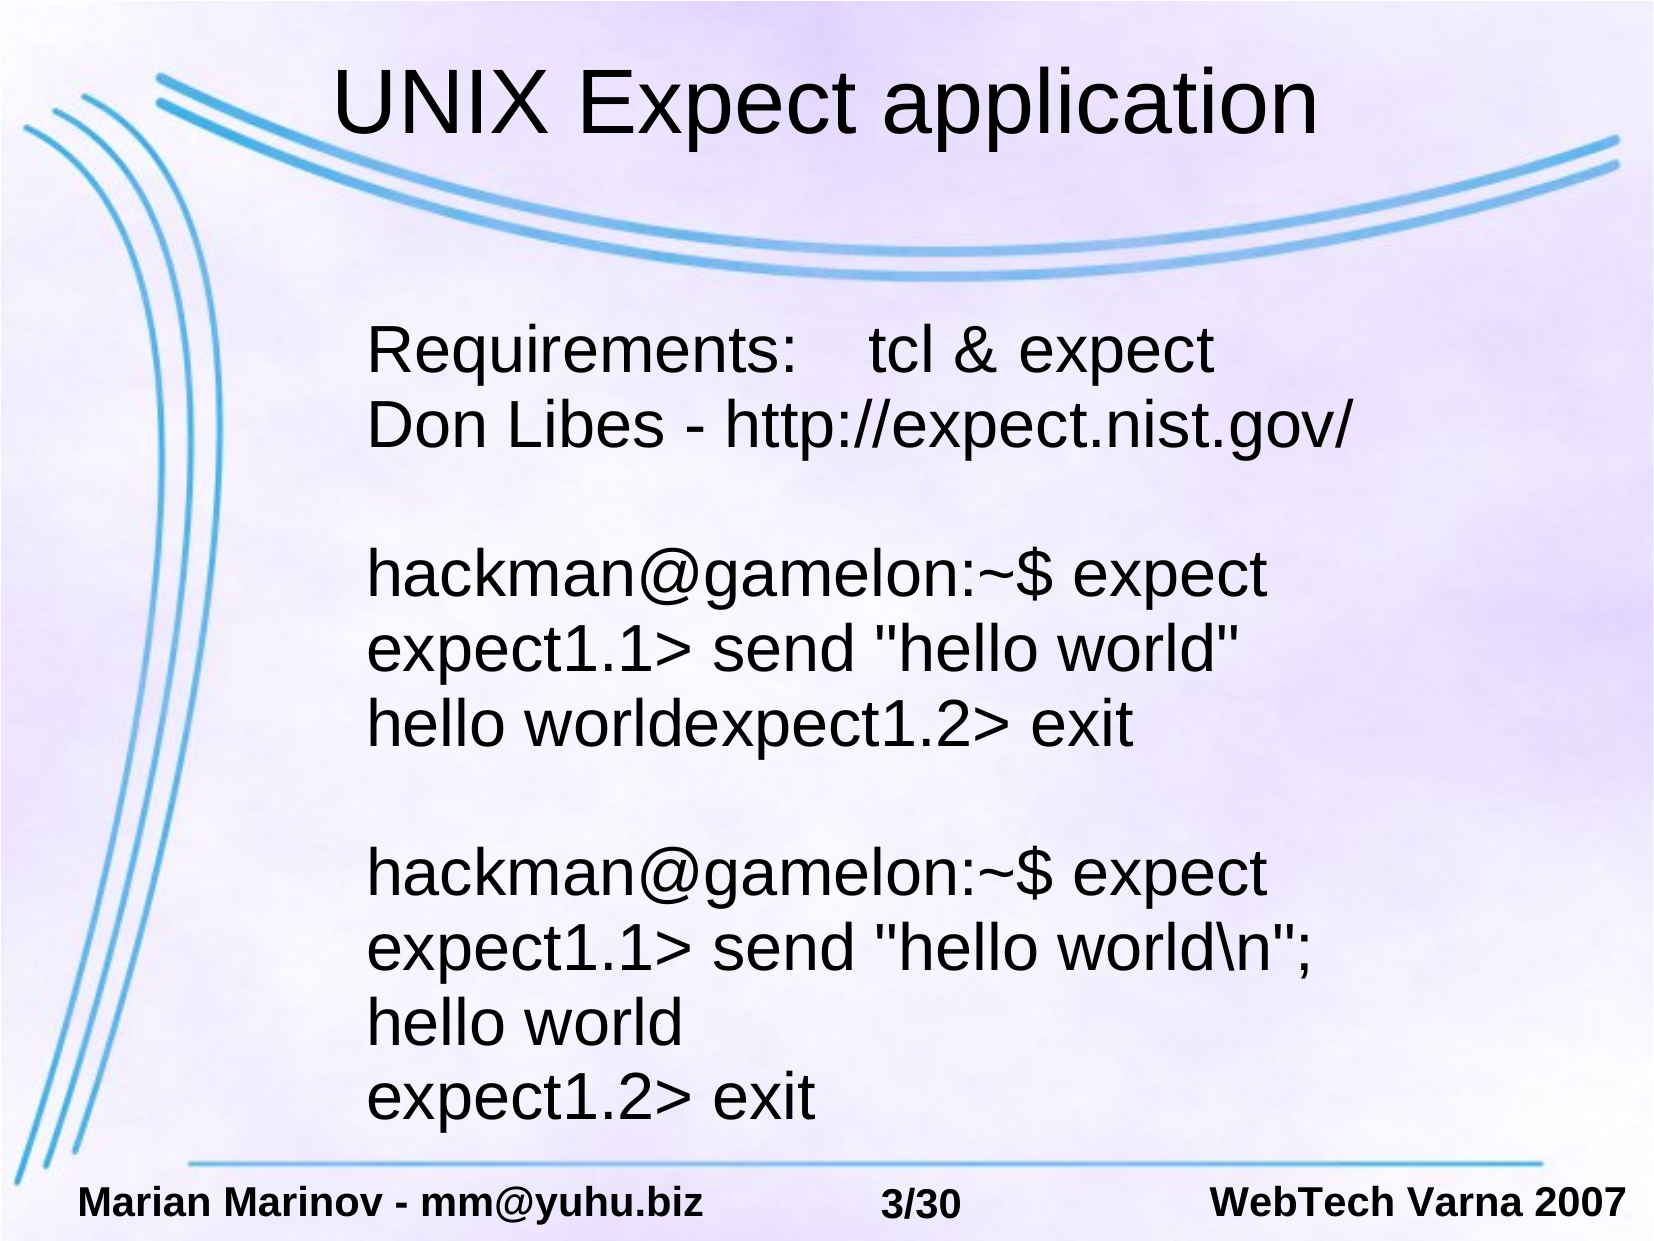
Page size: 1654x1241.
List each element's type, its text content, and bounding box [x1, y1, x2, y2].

text_box Marian Marinov - mm@yuhu.biz [62, 1171, 720, 1233]
text_box WebTech Varna 2007 [1194, 1171, 1643, 1233]
title UNIX Expect application [82, 49, 1571, 257]
text_box 3/30 [866, 1172, 977, 1235]
picture [1, 1, 1654, 1241]
subtitle Requirements: tcl & expect Don Libes - http://expect.nist.gov/ hackman@gamelon:~$ expect expect1.1> send "hello world" hello worldexpect1.2> exit hackman@gamelon:~$ expect expect1.1> send "hello world\n"; hello world expect1.2> exit [82, 311, 1571, 1135]
